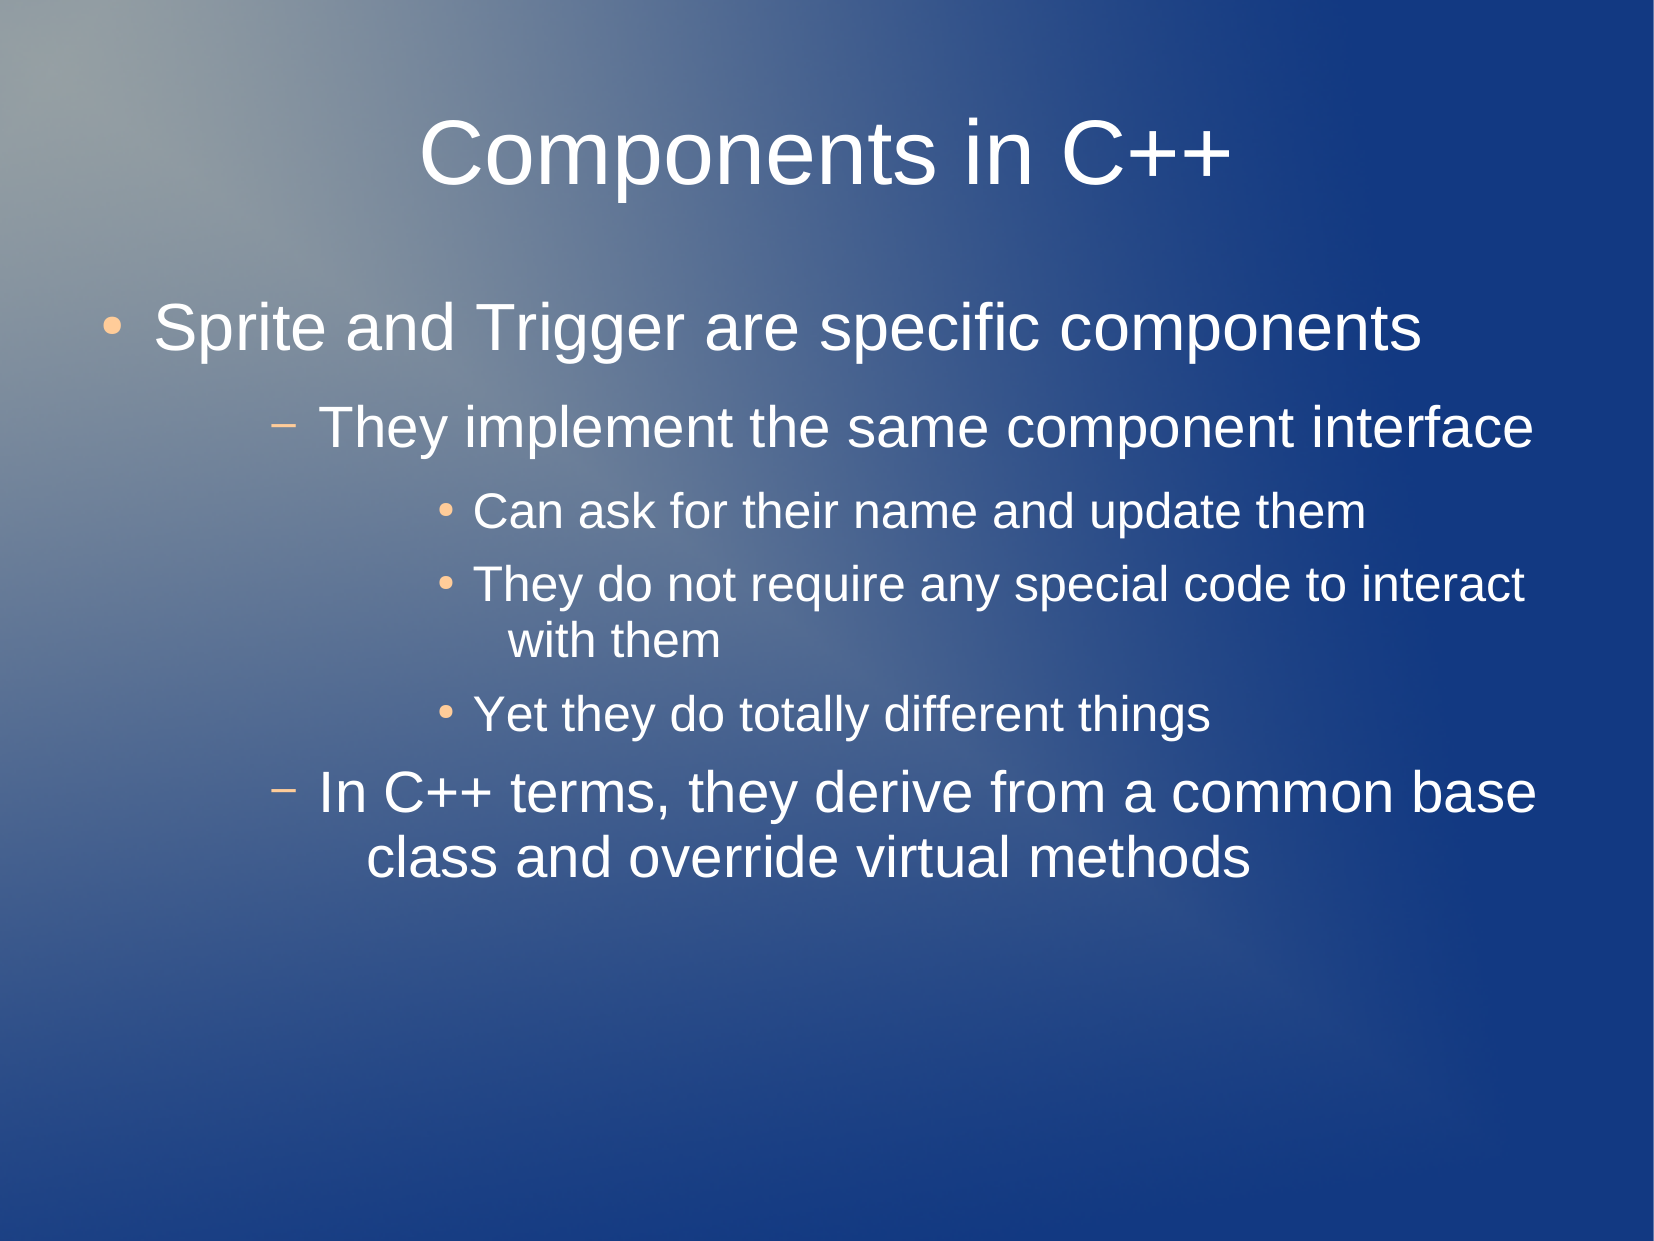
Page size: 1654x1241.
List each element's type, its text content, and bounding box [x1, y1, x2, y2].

picture [0, 0, 1654, 1241]
list Sprite and Trigger are specific components They implement the same component interface Can ask for their name and update them They do not require any special code to interact with them Yet they do totally different things In C++ terms, they derive from a common base class and override virtual methods [82, 290, 1571, 1109]
title Components in C++ [82, 49, 1571, 257]
